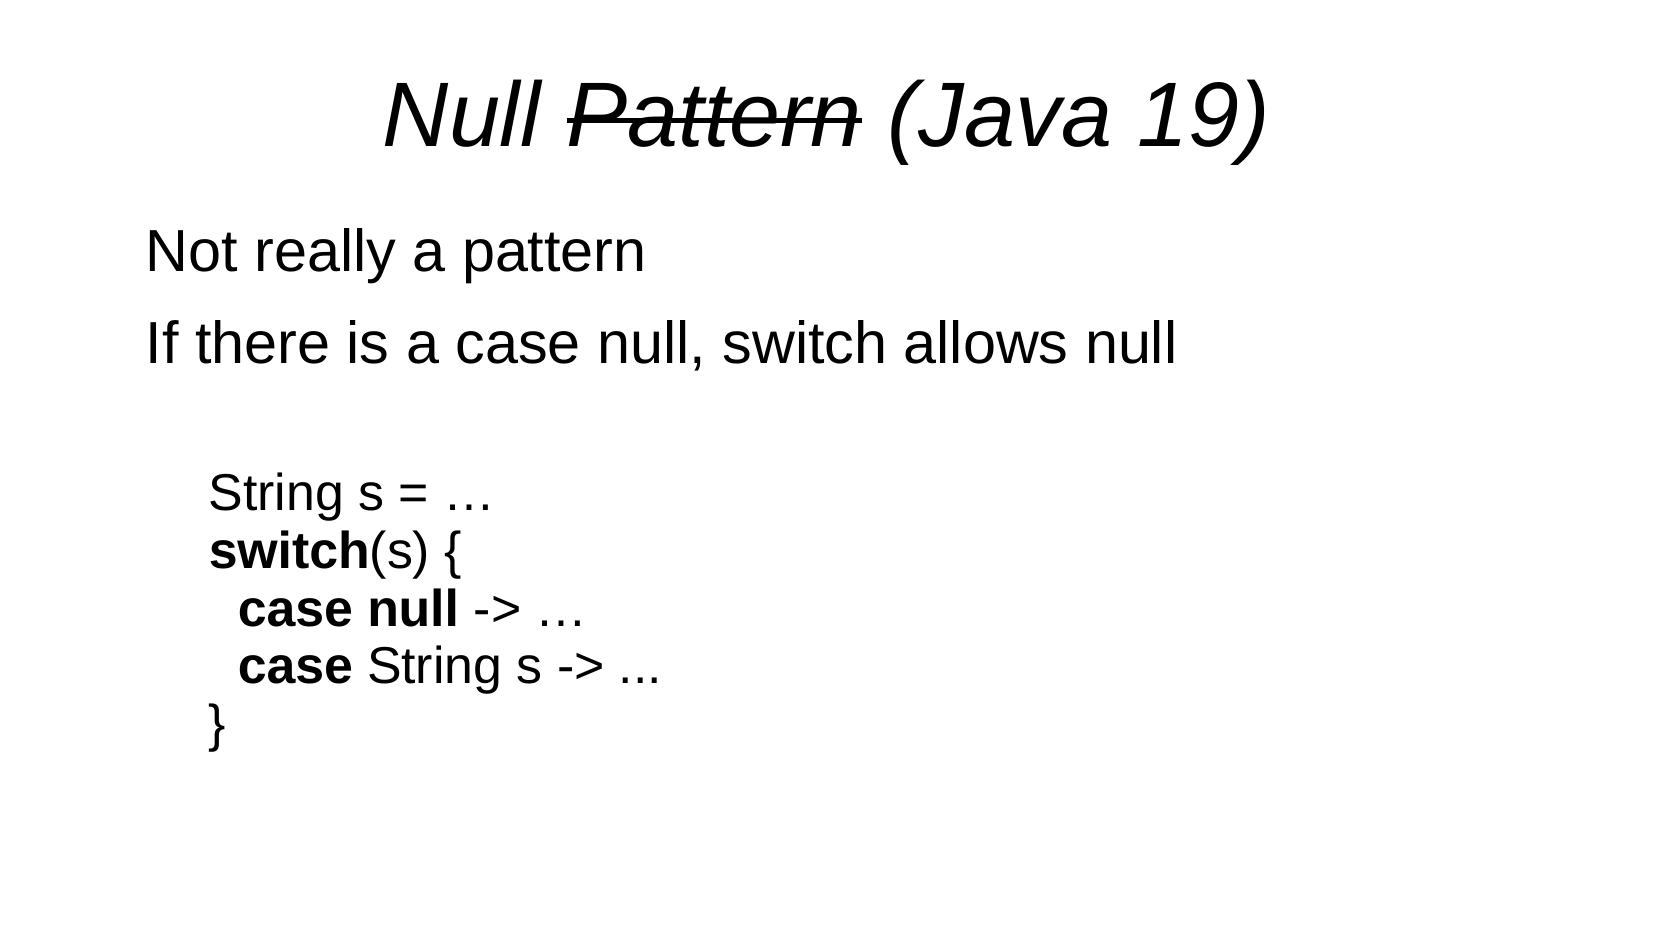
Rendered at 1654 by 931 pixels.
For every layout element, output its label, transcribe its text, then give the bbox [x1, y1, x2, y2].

title Null Pattern (Java 19) [82, 37, 1571, 193]
list Not really a pattern If there is a case null, switch allows null String s = … switch(s) { case null -> … case String s -> ... } [82, 217, 1571, 758]
